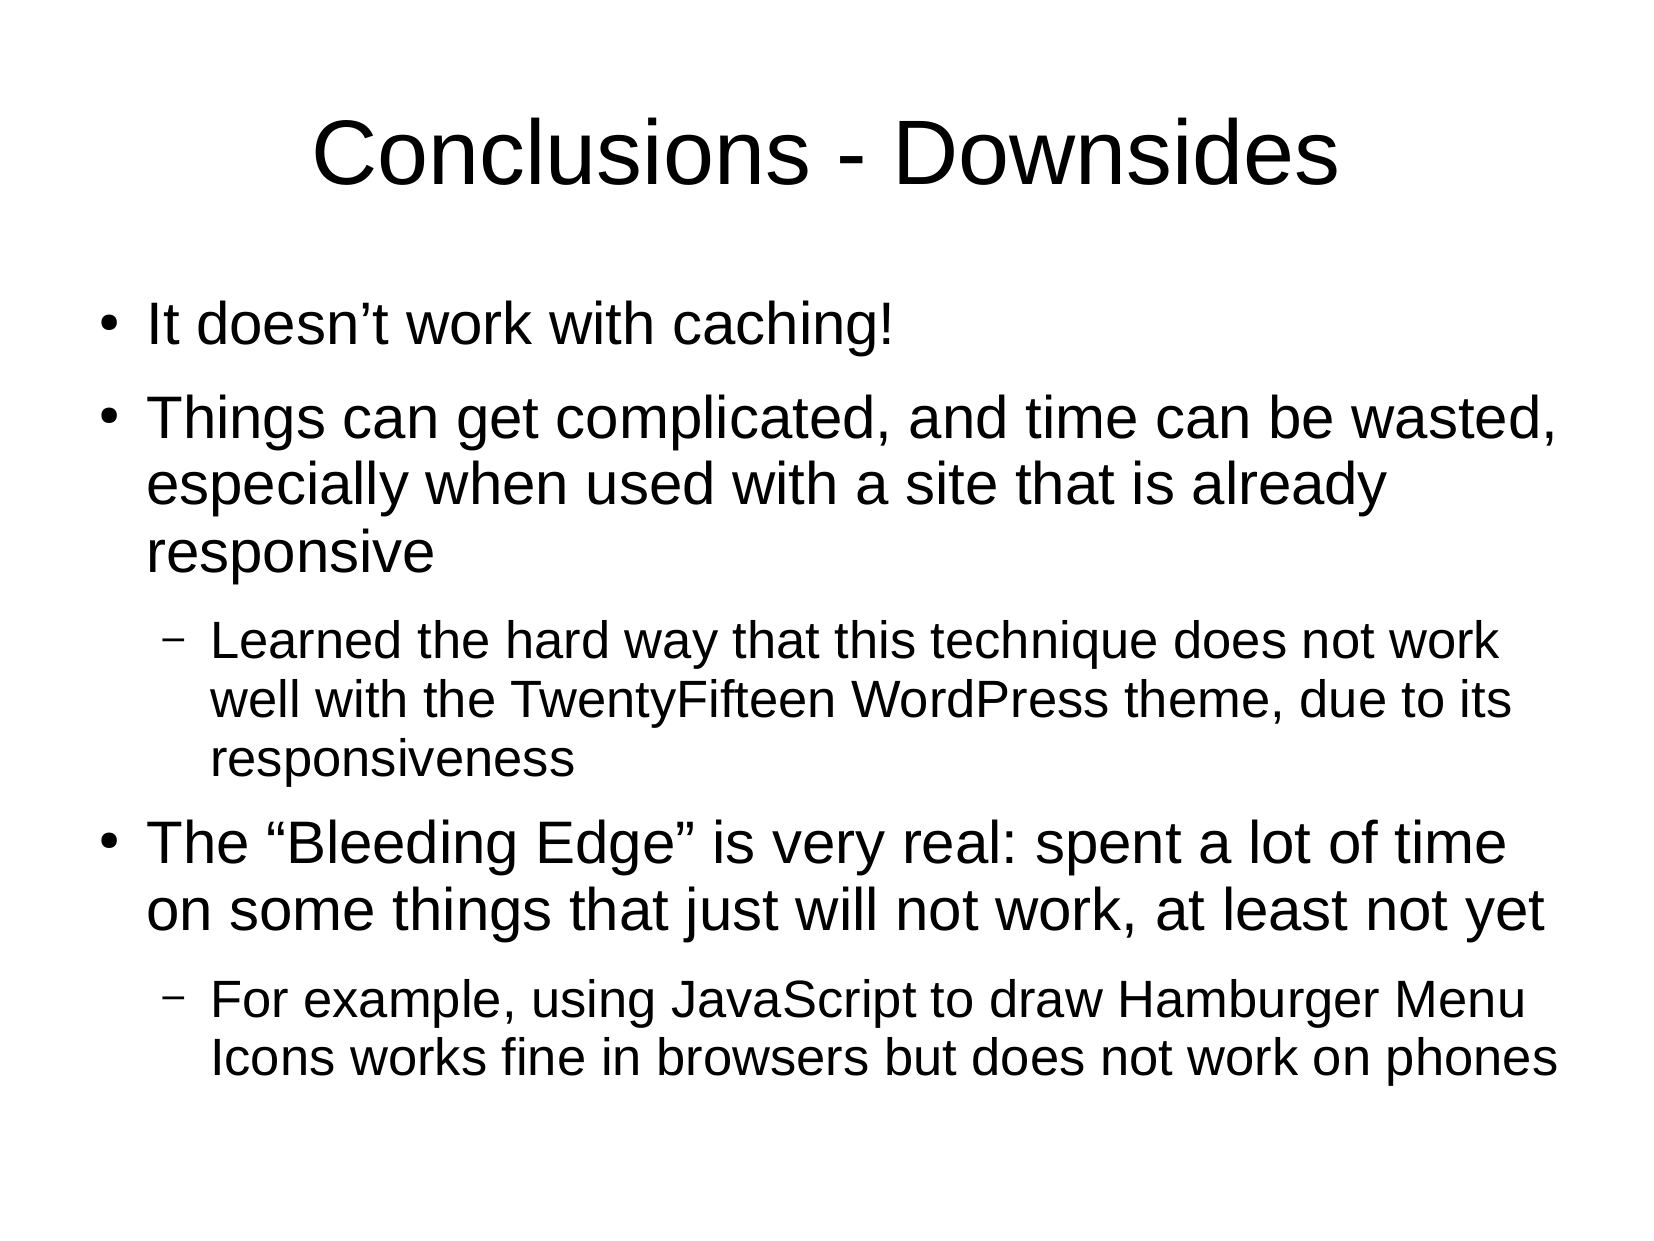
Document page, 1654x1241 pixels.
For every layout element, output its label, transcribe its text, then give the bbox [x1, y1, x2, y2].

list It doesn’t work with caching! Things can get complicated, and time can be wasted, especially when used with a site that is already responsive Learned the hard way that this technique does not work well with the TwentyFifteen WordPress theme, due to its responsiveness The “Bleeding Edge” is very real: spent a lot of time on some things that just will not work, at least not yet For example, using JavaScript to draw Hamburger Menu Icons works fine in browsers but does not work on phones [82, 290, 1571, 1096]
title Conclusions - Downsides [82, 49, 1571, 257]
